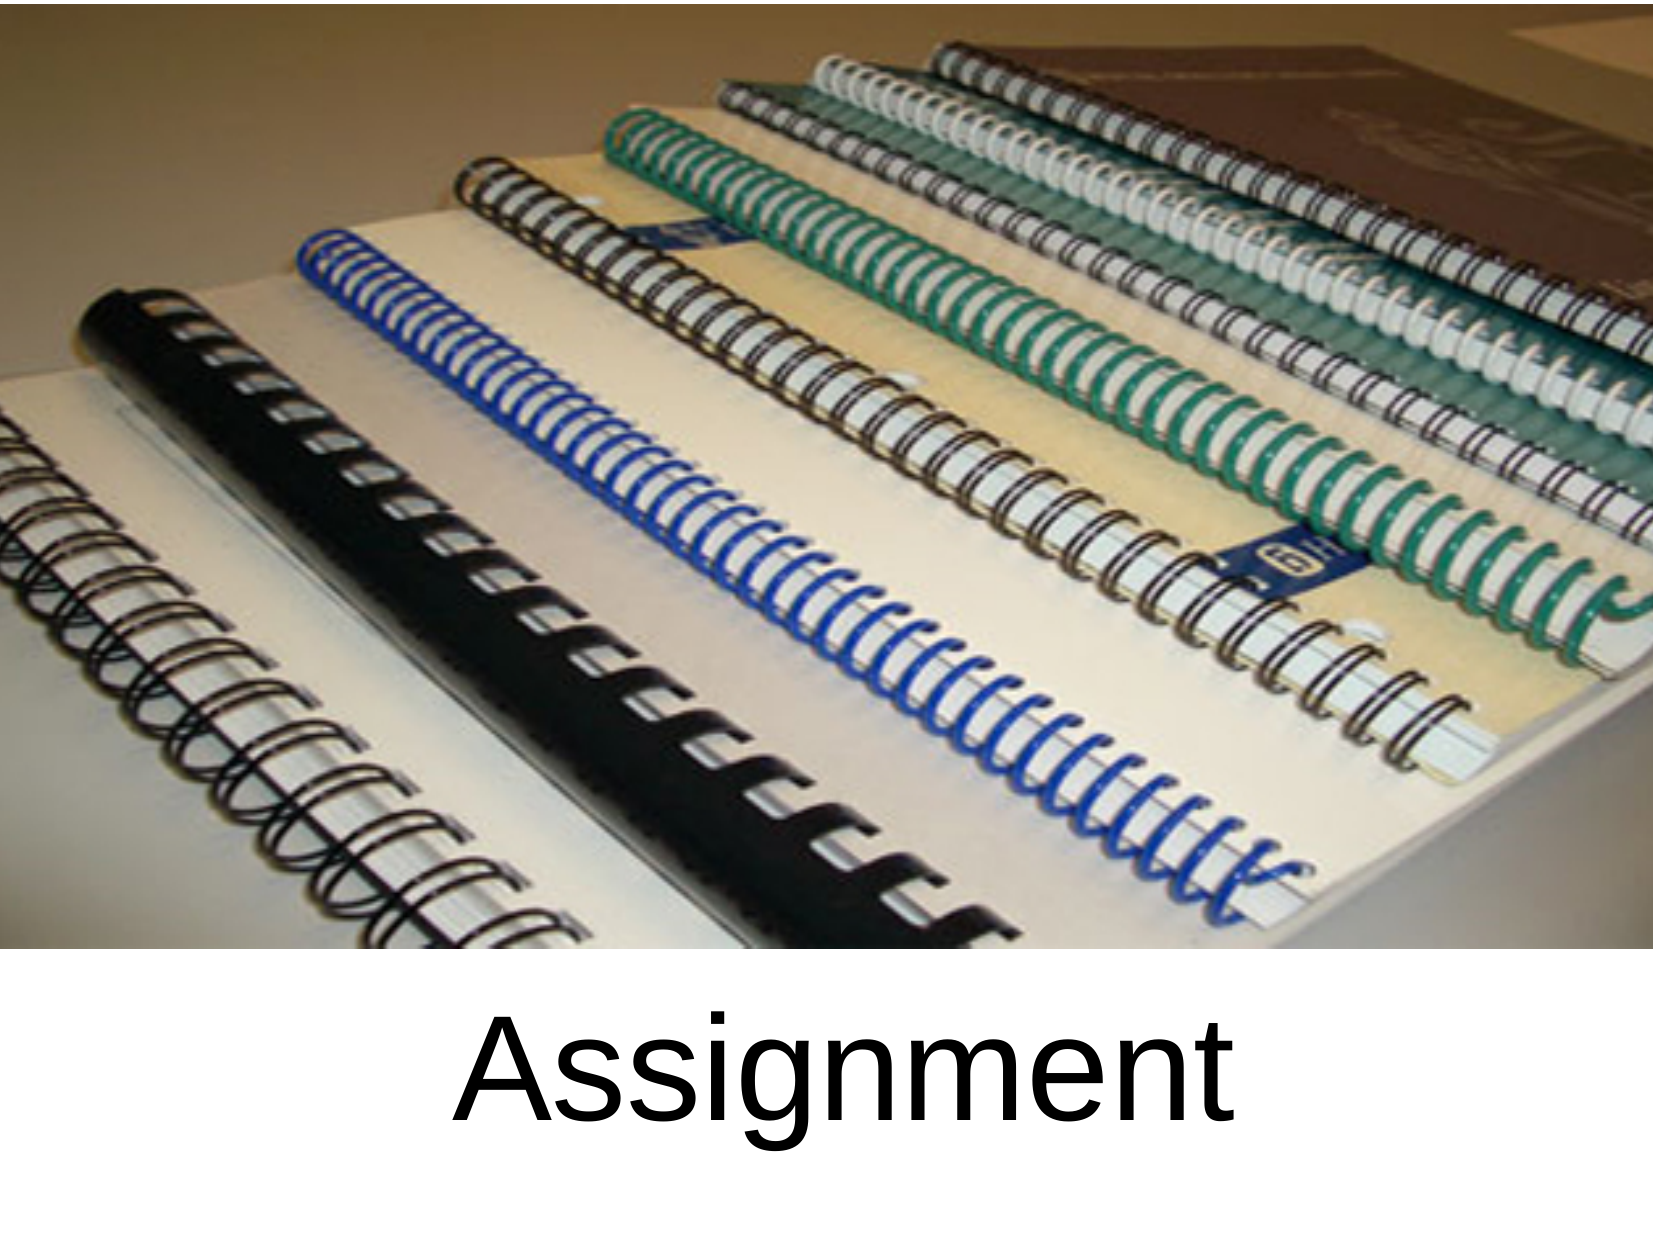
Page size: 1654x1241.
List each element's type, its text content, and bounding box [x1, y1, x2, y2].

subtitle Assignment [100, 972, 1588, 1164]
picture [0, 4, 1653, 949]
